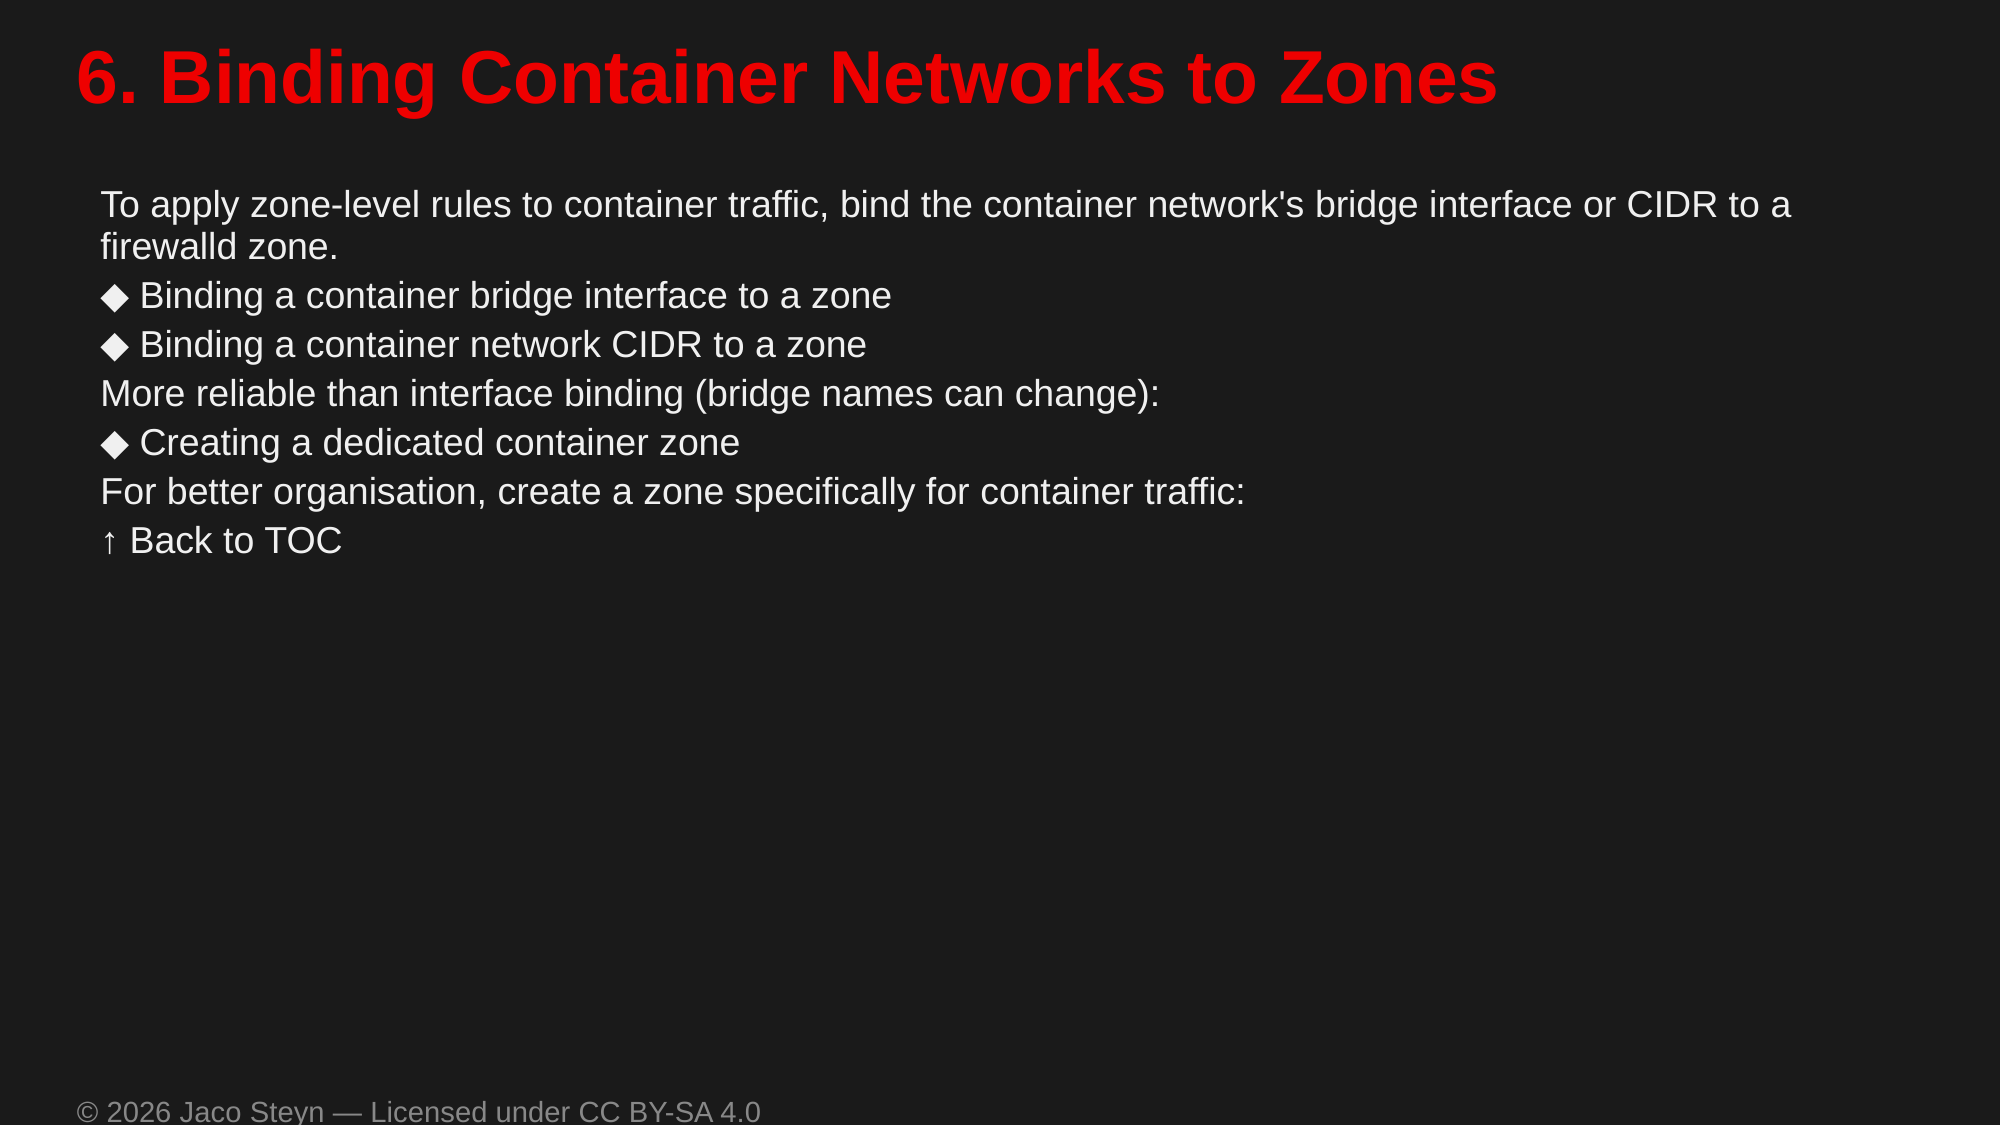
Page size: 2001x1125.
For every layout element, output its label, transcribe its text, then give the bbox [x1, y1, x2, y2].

text_box 6. Binding Container Networks to Zones [59, 23, 1942, 154]
text_box To apply zone-level rules to container traffic, bind the container network's bridge interface or CIDR to a firewalld zone. ◆ Binding a container bridge interface to a zone ◆ Binding a container network CIDR to a zone More reliable than interface binding (bridge names can change): ◆ Creating a dedicated container zone For better organisation, create a zone specifically for container traffic: ↑ Back to TOC [59, 171, 1942, 1083]
text_box © 2026 Jaco Steyn — Licensed under CC BY-SA 4.0 [59, 1083, 1942, 1120]
